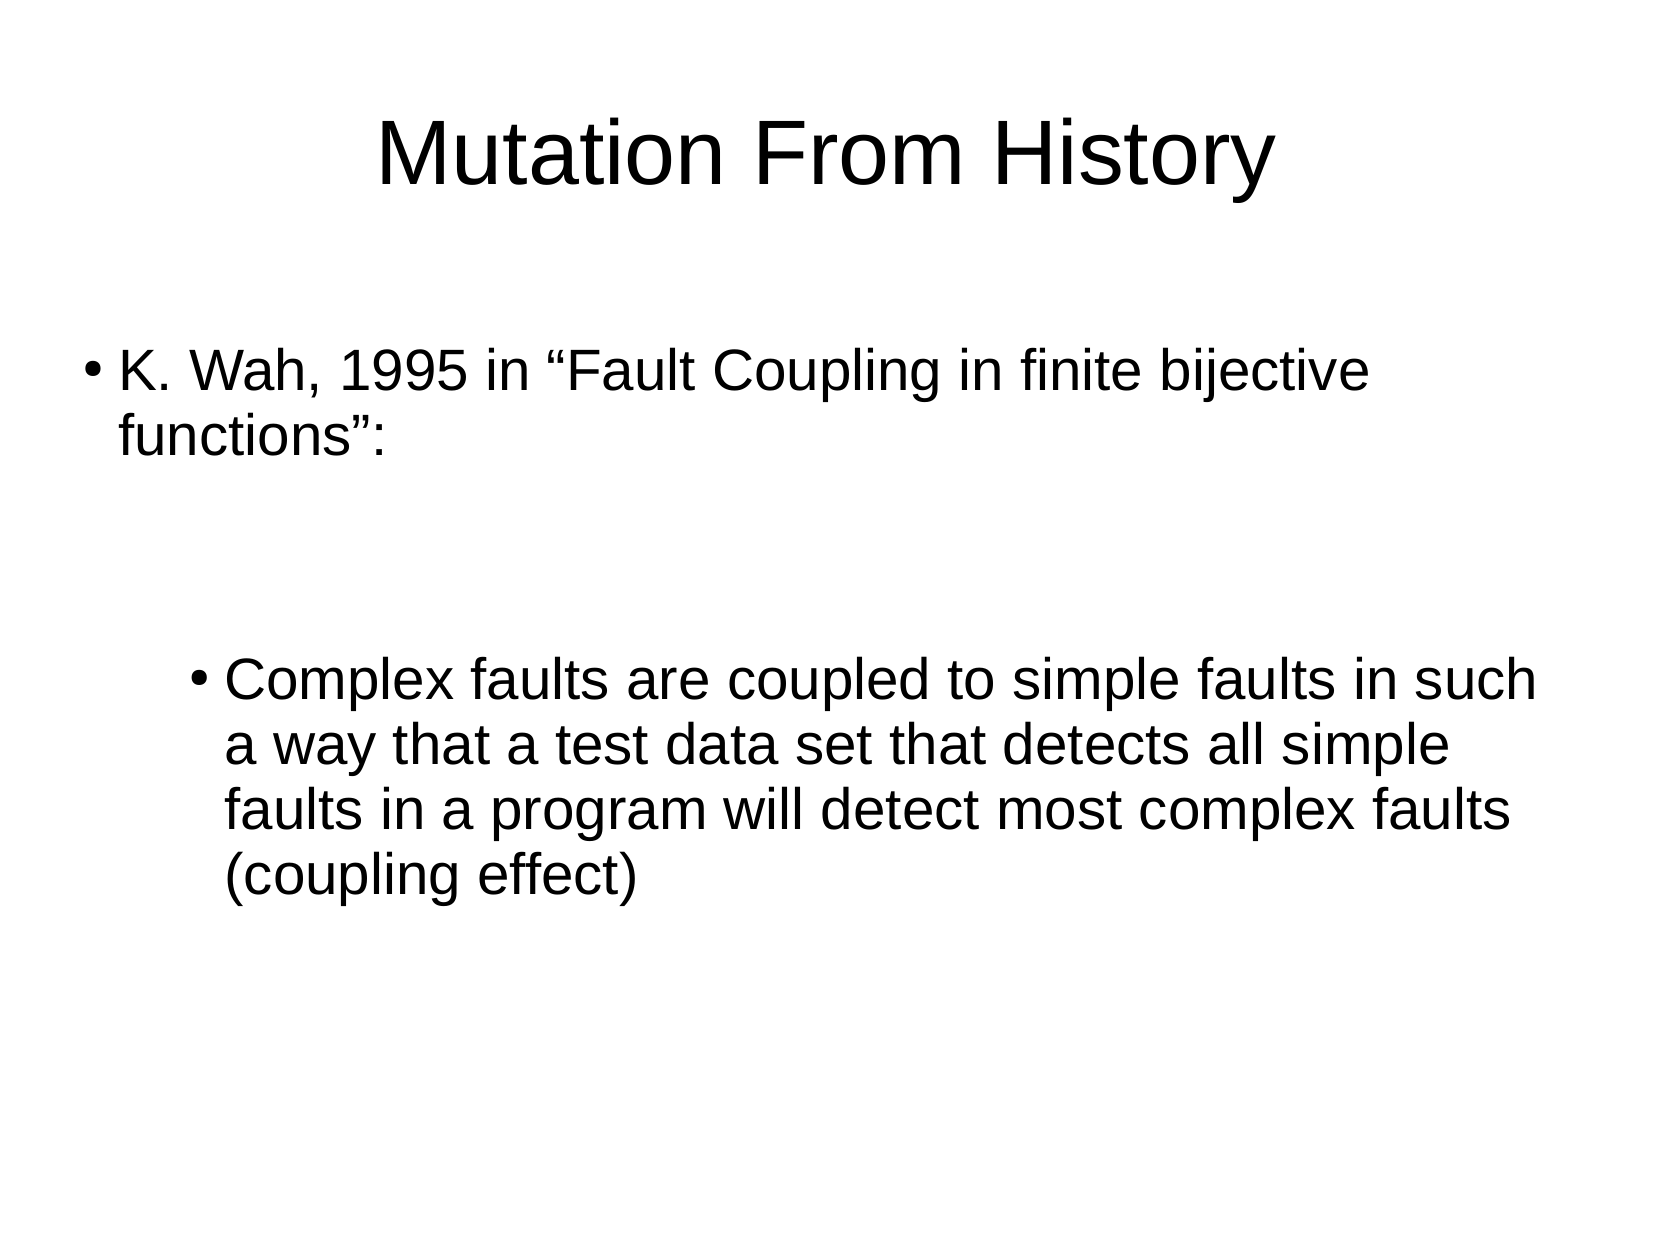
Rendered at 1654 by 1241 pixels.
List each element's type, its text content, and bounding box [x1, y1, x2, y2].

title Mutation From History [82, 49, 1571, 254]
list K. Wah, 1995 in “Fault Coupling in finite bijective functions”: Complex faults are coupled to simple faults in such a way that a test data set that detects all simple faults in a program will detect most complex faults (coupling effect) [82, 254, 1571, 1120]
